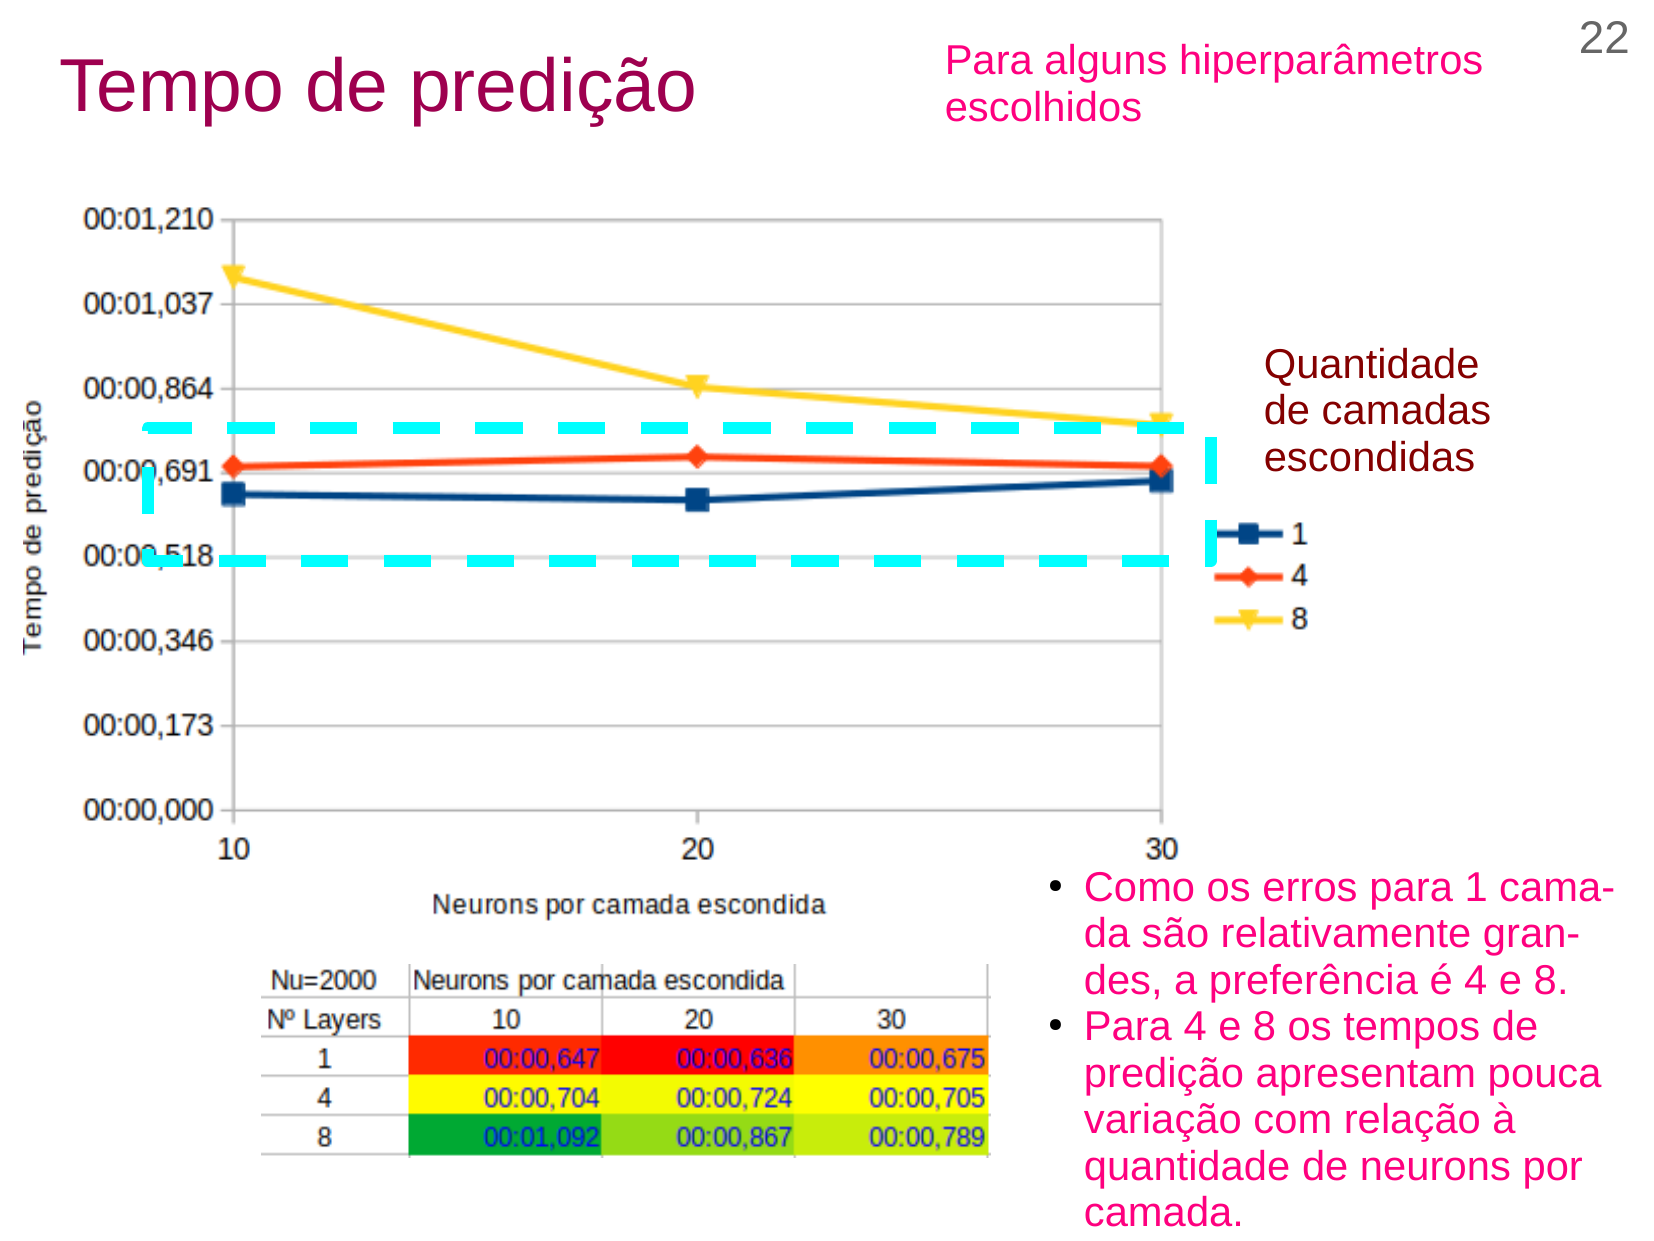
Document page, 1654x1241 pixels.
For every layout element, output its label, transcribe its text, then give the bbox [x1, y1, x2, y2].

picture [261, 964, 991, 1158]
text_box Como os erros para 1 cama-da são relativamente gran-des, a preferência é 4 e 8. Para 4 e 8 os tempos de predição apresentam pouca variação com relação à quantidade de neurons por camada. [1033, 856, 1654, 1241]
text_box Quantidade de camadas escondidas [1248, 332, 1551, 502]
title Tempo de predição [59, 29, 1595, 148]
text_box Para alguns hiperparâmetros escolhidos [930, 29, 1506, 138]
picture [23, 206, 1314, 923]
